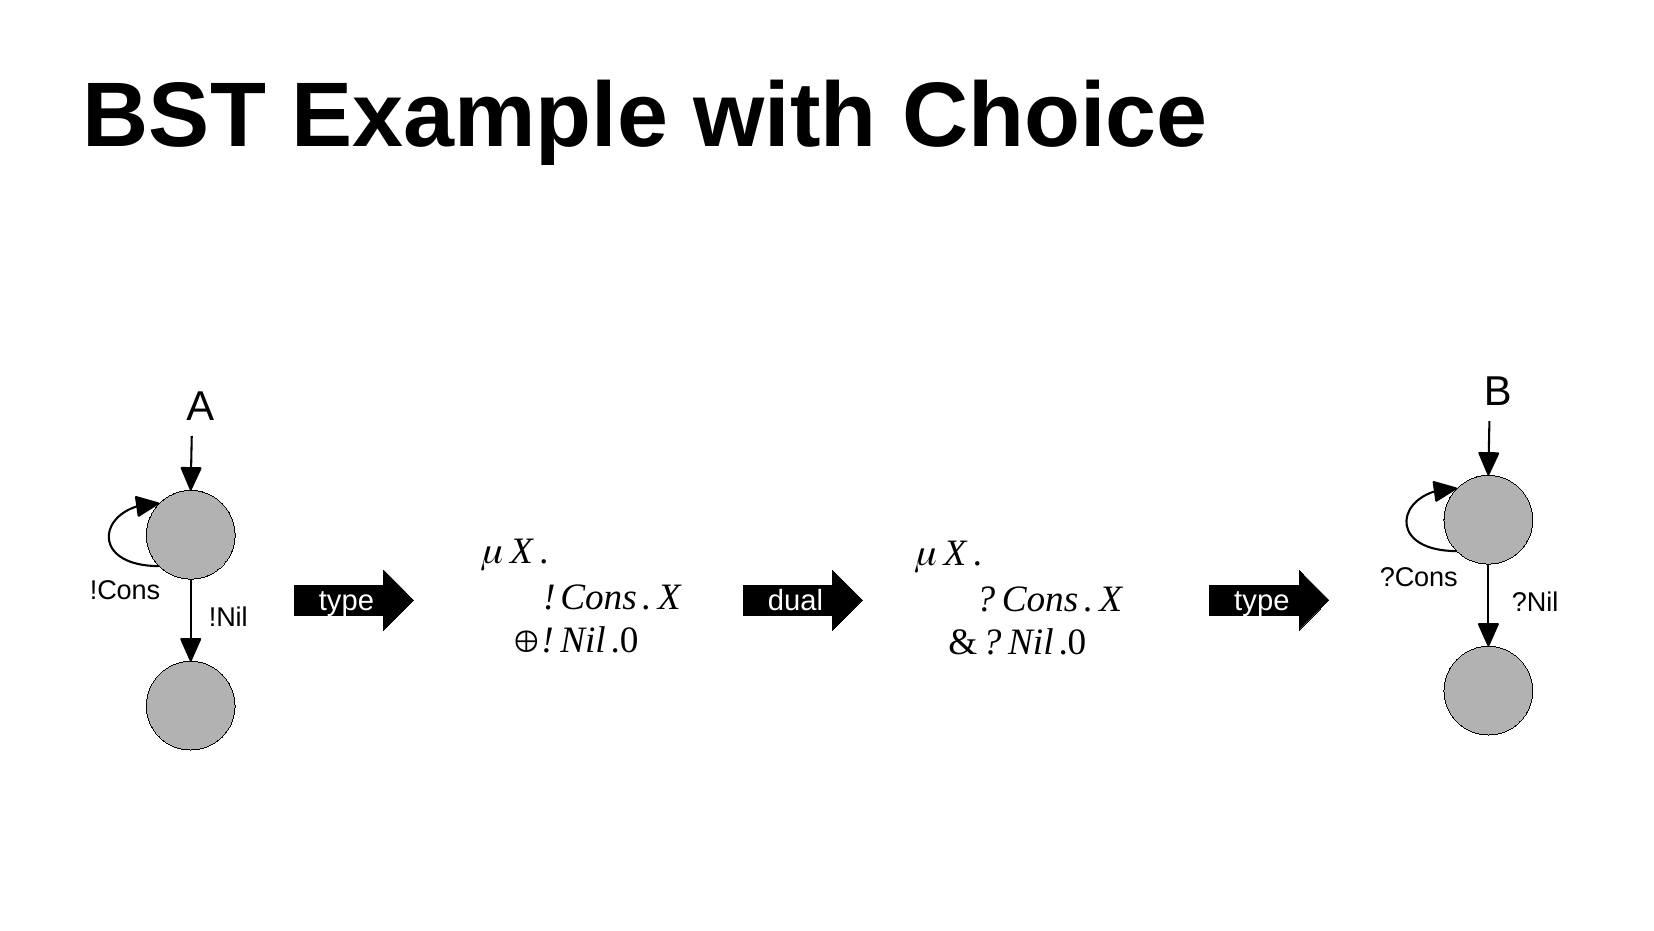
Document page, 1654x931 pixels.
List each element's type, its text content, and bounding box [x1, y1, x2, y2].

text_box type [1262, 596, 1269, 608]
text_box !Nil [193, 594, 277, 700]
title BST Example with Choice [82, 37, 1571, 193]
text_box ?Nil [1497, 579, 1574, 655]
text_box [1443, 646, 1533, 736]
text_box A [171, 375, 217, 437]
text_box [1443, 475, 1533, 565]
chart [907, 532, 1132, 663]
text_box type [1209, 570, 1329, 631]
text_box B [1469, 360, 1515, 422]
chart [473, 530, 691, 661]
text_box [146, 490, 236, 580]
text_box dual [743, 570, 863, 631]
text_box ?Cons [1365, 554, 1484, 660]
text_box type [346, 596, 353, 608]
text_box !Cons [75, 567, 193, 674]
text_box type [294, 570, 414, 631]
text_box [146, 674, 236, 751]
